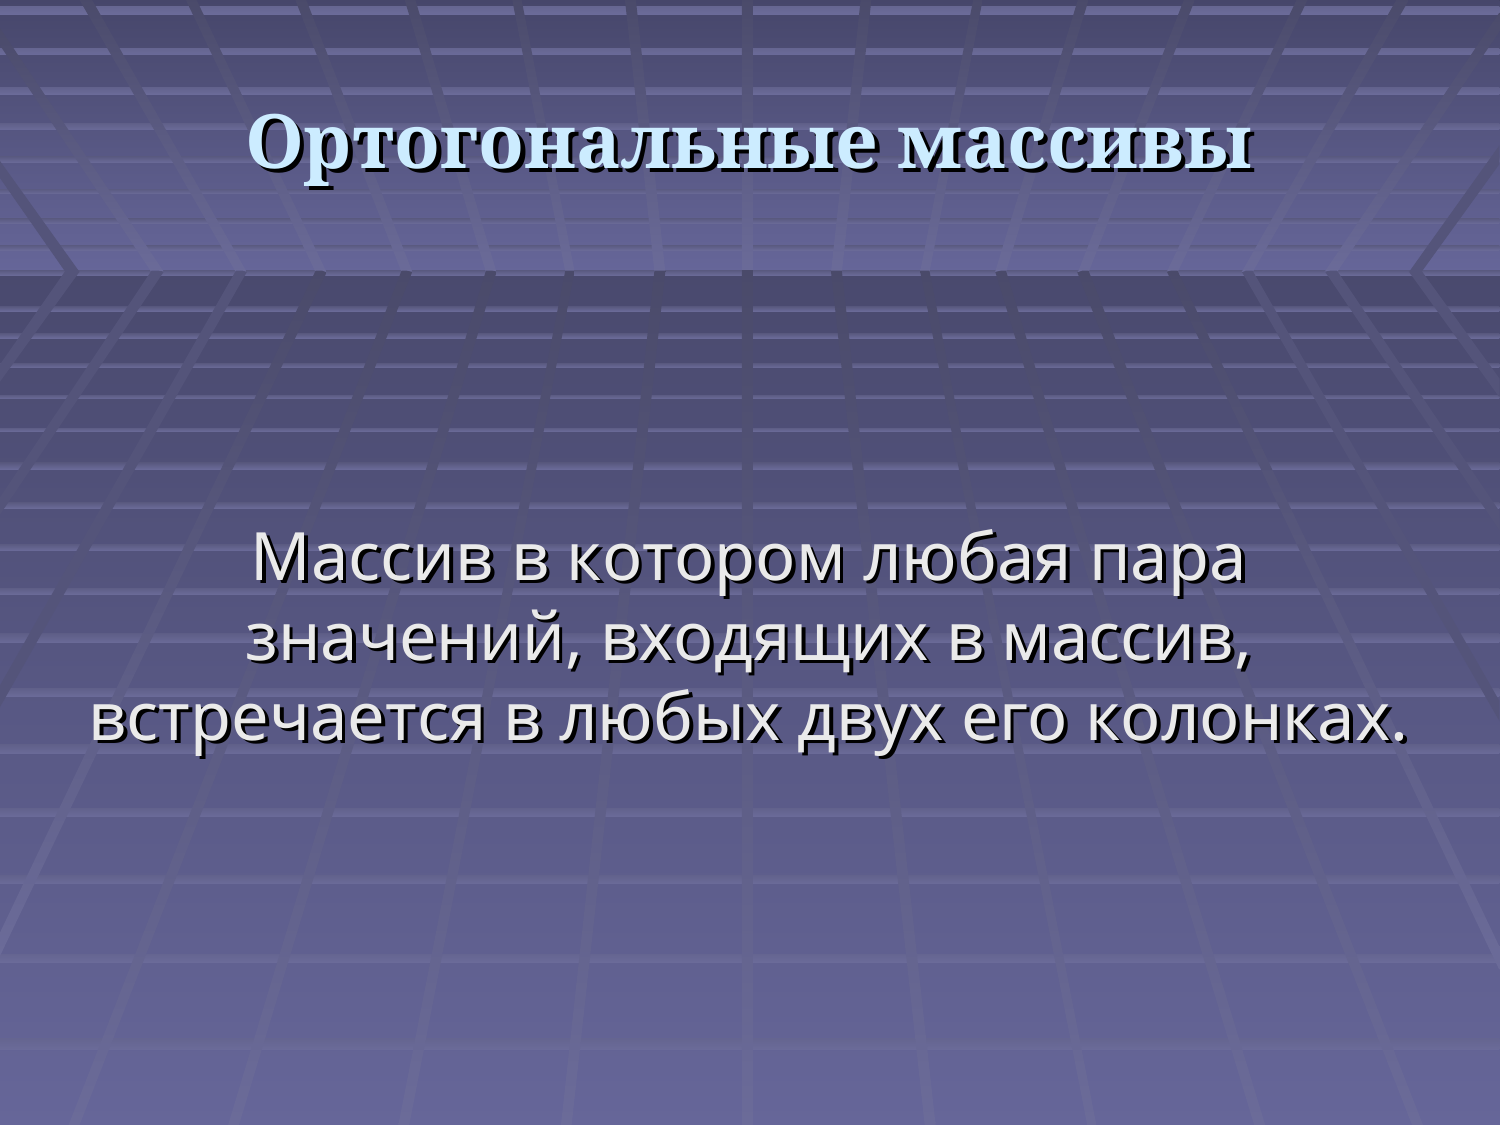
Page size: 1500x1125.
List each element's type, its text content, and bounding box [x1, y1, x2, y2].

title Ортогональные массивы [74, 20, 1424, 257]
subtitle Массив в котором любая пара значений, входящих в массив, встречается в любых двух его колонках. [74, 262, 1424, 1005]
